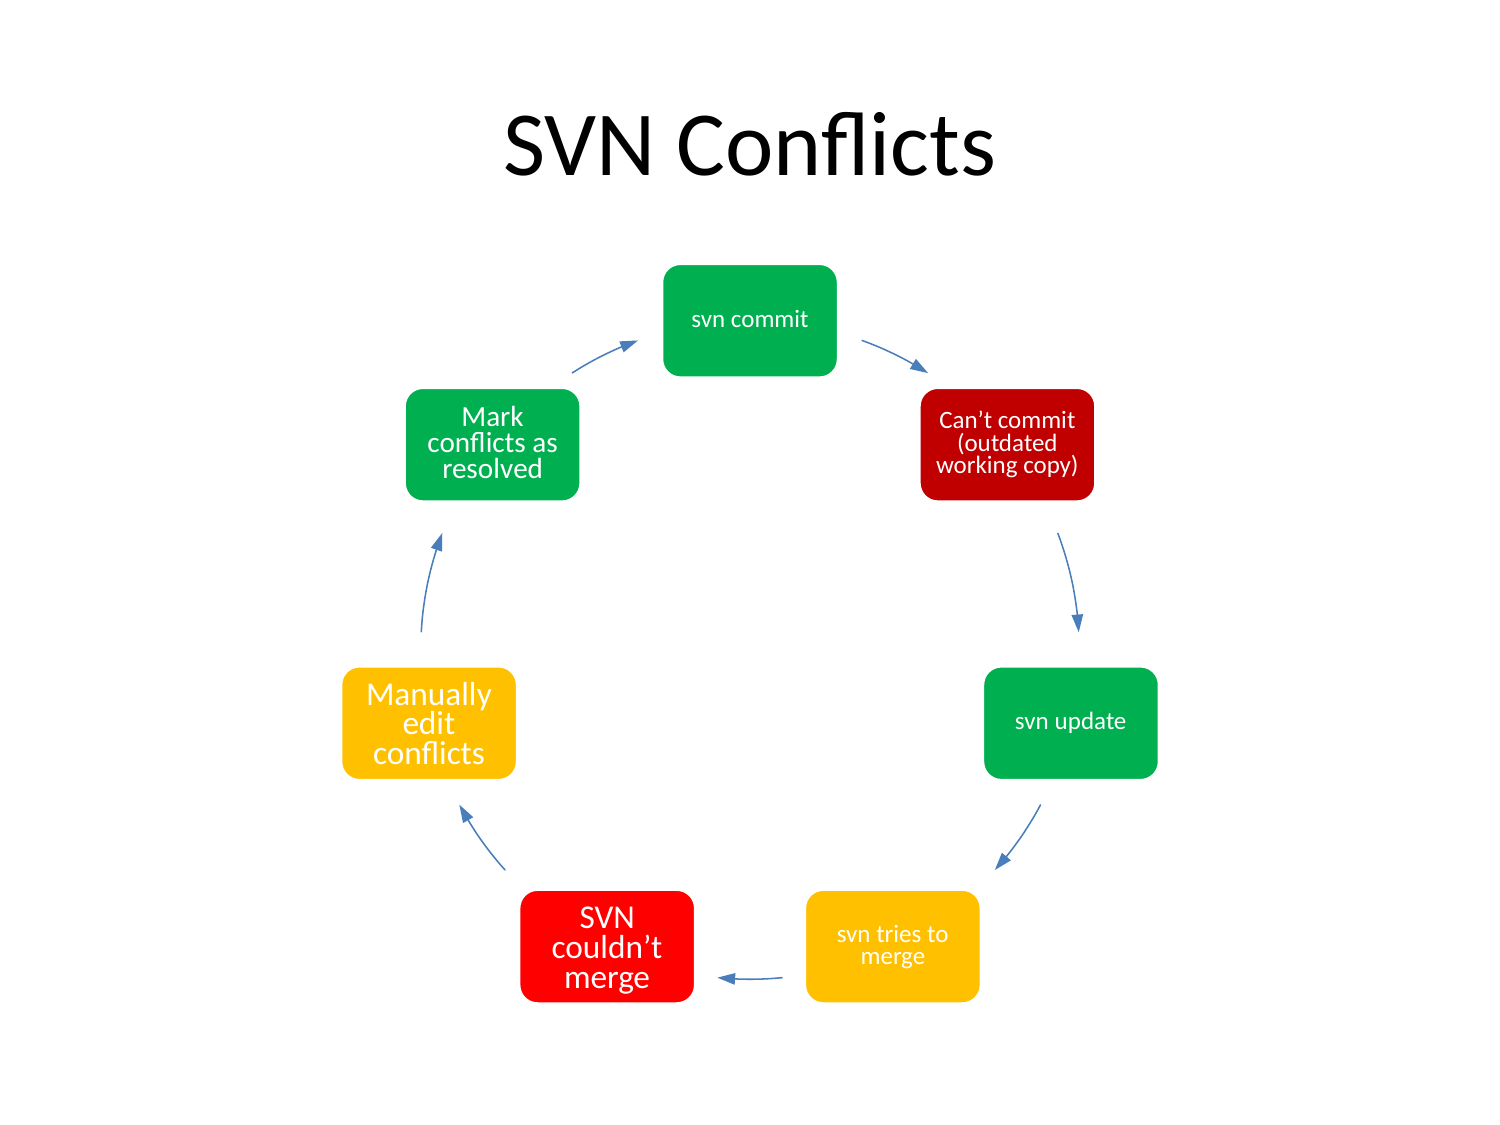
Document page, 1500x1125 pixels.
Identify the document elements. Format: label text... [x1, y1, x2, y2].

text_box SVN couldn’t merge [518, 888, 697, 1005]
text_box svn tries to merge [804, 888, 982, 1005]
text_box Can’t commit (outdated working copy) [918, 386, 1097, 503]
title SVN Conflicts [75, 45, 1426, 233]
text_box Mark conflicts as resolved [403, 386, 582, 503]
text_box svn commit [661, 262, 839, 379]
text_box Manually edit conflicts [340, 665, 518, 782]
text_box svn update [982, 665, 1160, 782]
